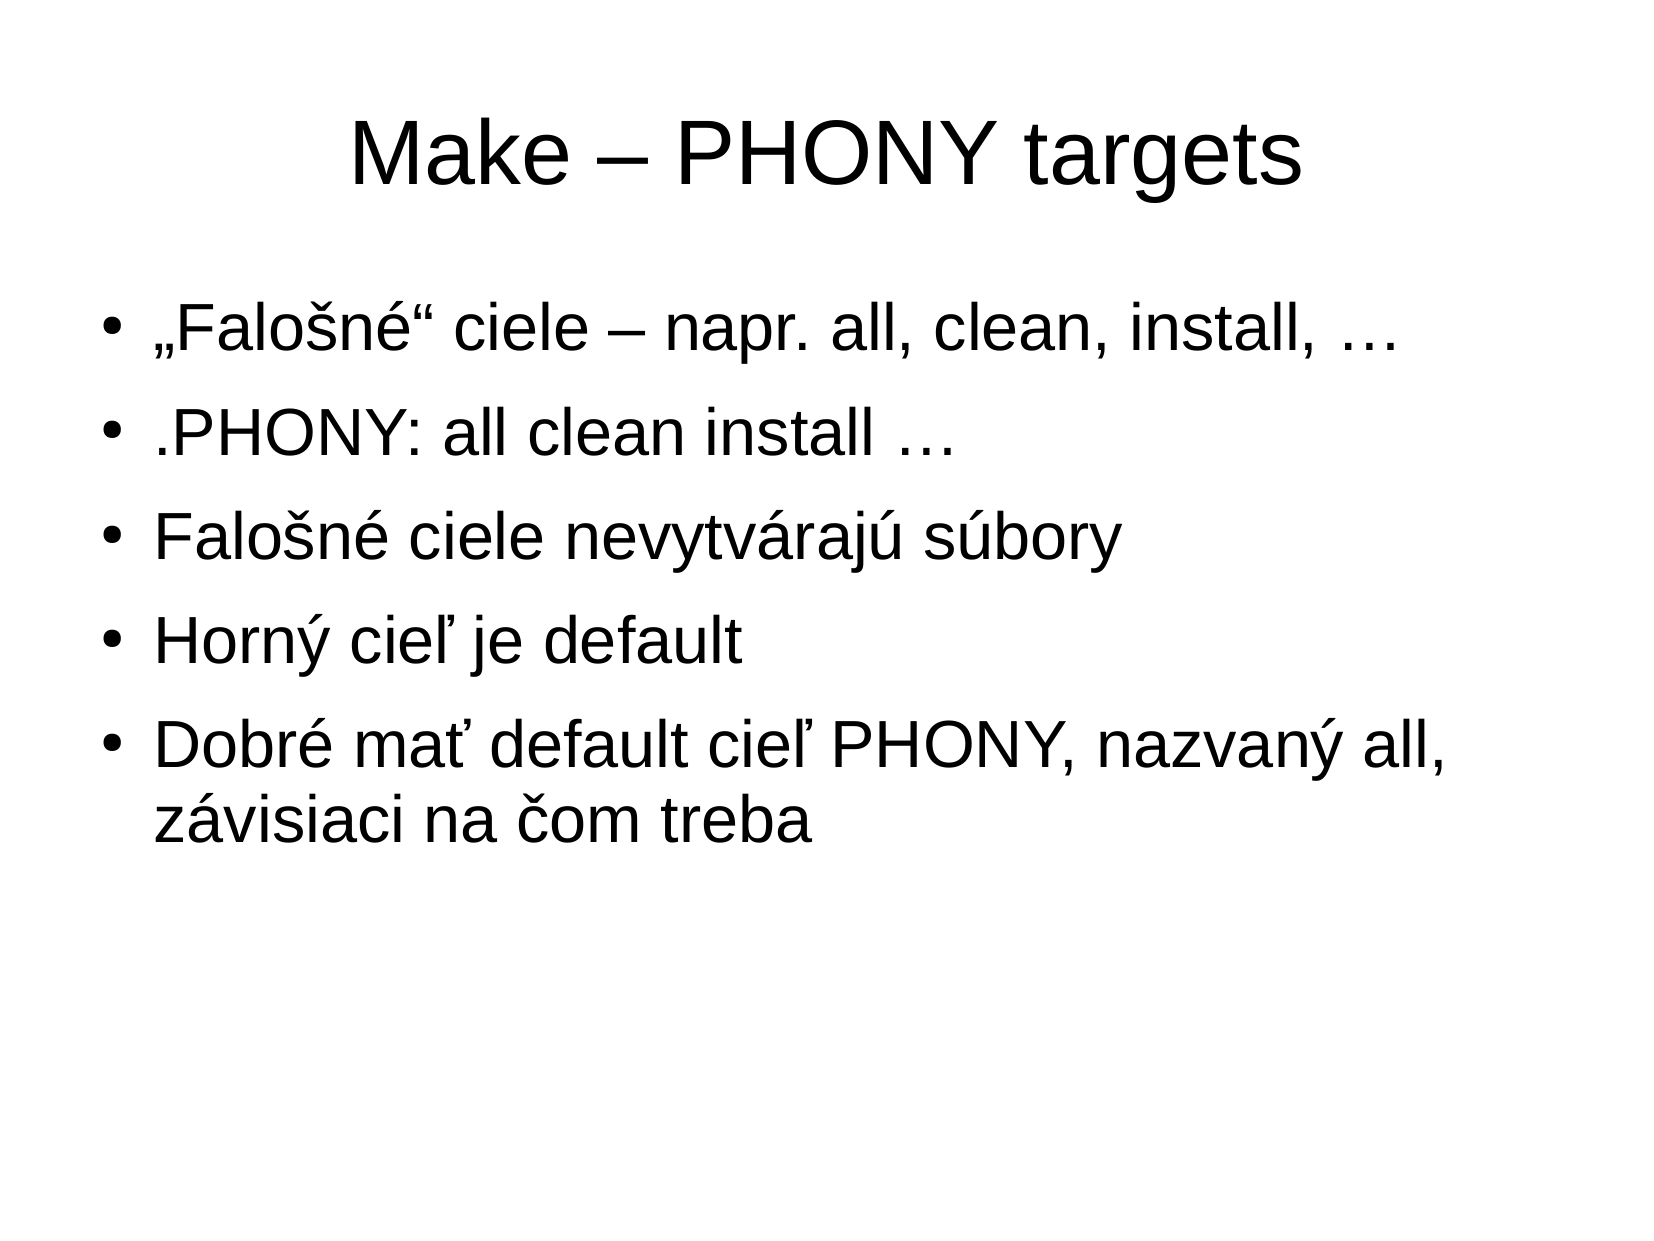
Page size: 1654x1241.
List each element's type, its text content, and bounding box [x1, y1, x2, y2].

list „Falošné“ ciele – napr. all, clean, install, … .PHONY: all clean install … Falošné ciele nevytvárajú súbory Horný cieľ je default Dobré mať default cieľ PHONY, nazvaný all, závisiaci na čom treba [82, 290, 1538, 1010]
title Make – PHONY targets [82, 49, 1571, 257]
